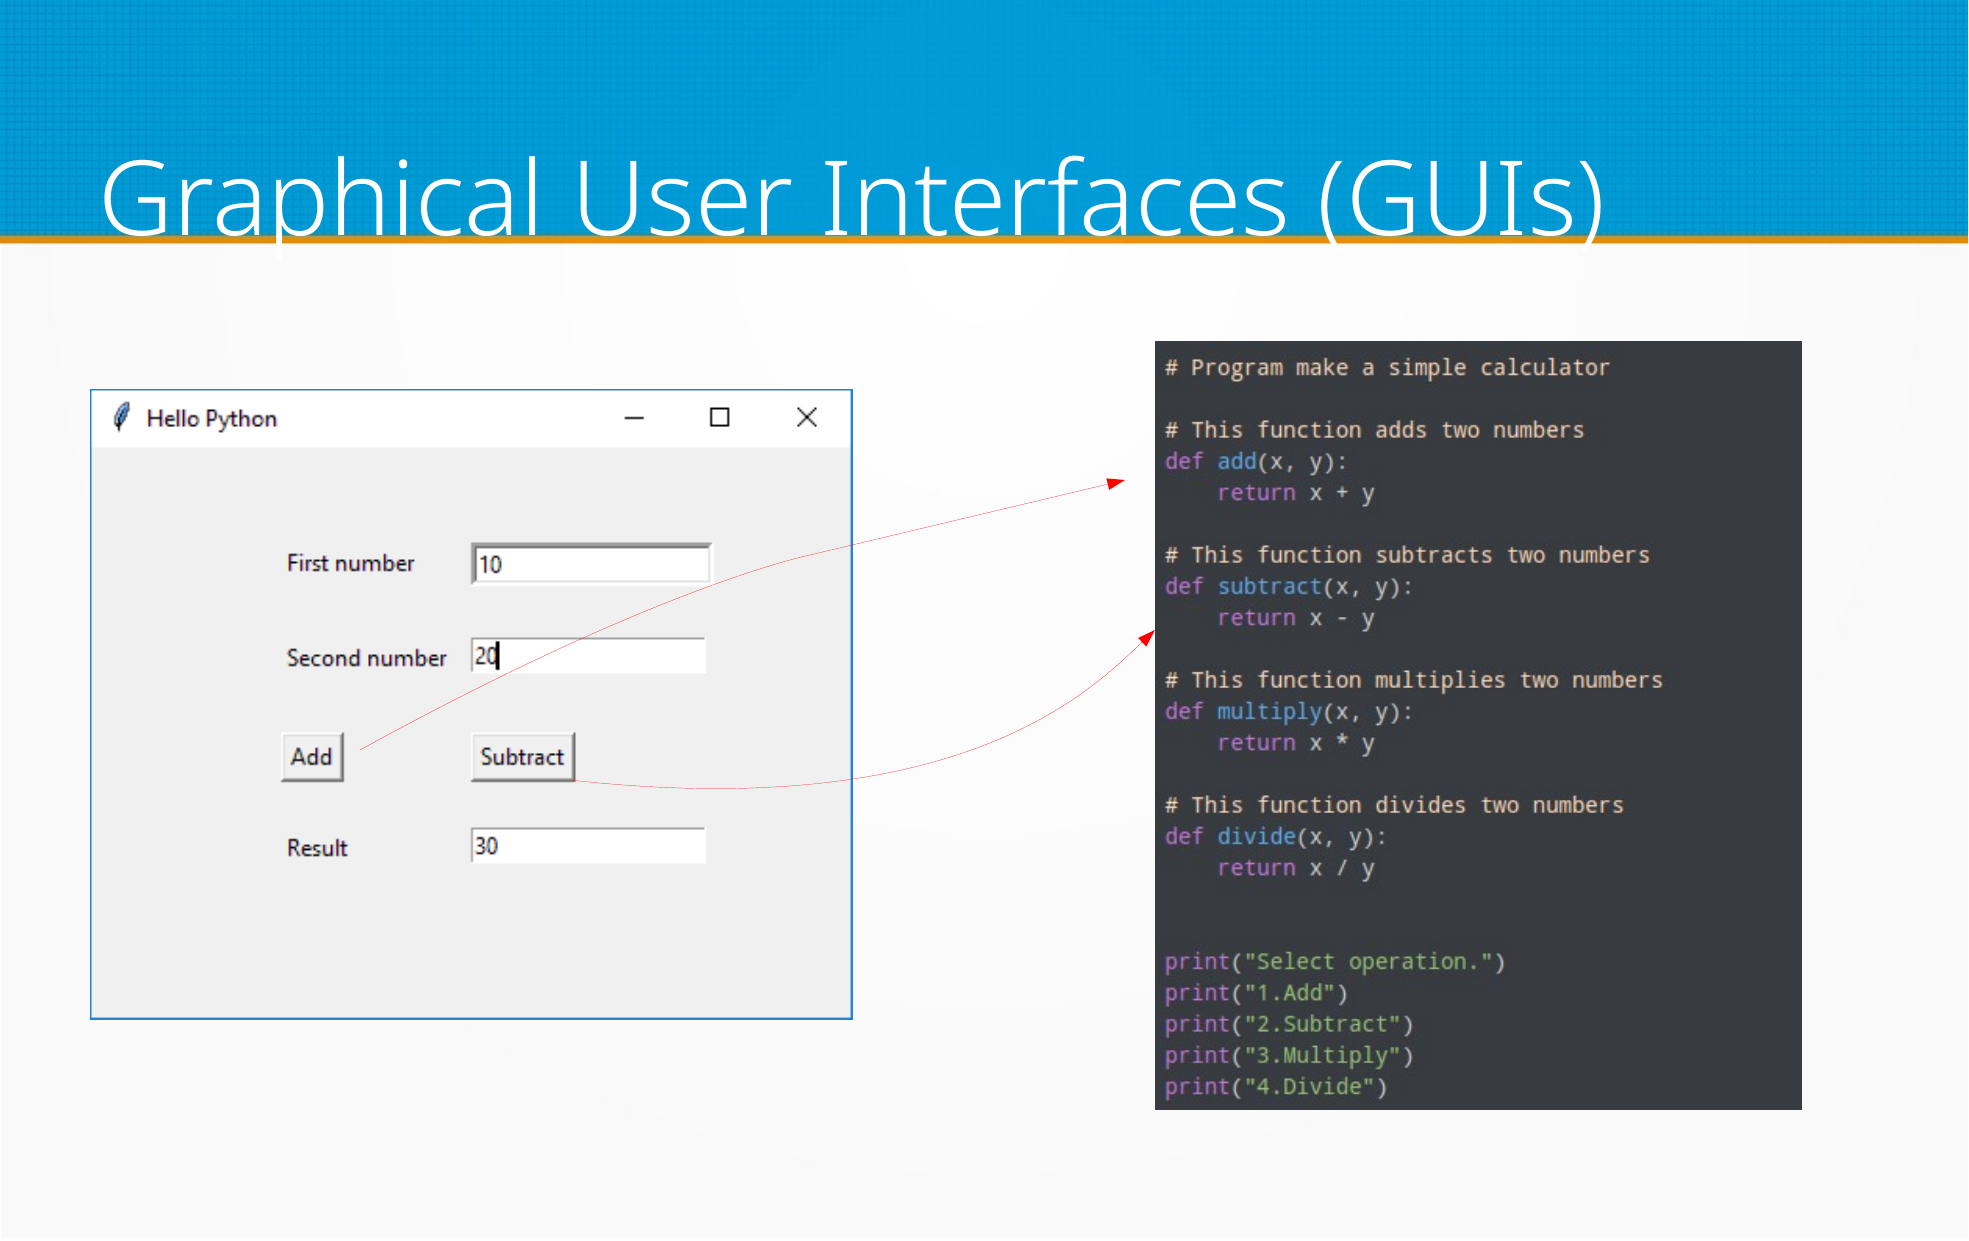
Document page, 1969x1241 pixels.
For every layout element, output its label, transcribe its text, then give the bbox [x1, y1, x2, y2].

picture [0, 233, 1969, 1241]
title Graphical User Interfaces (GUIs) [98, 49, 1870, 257]
